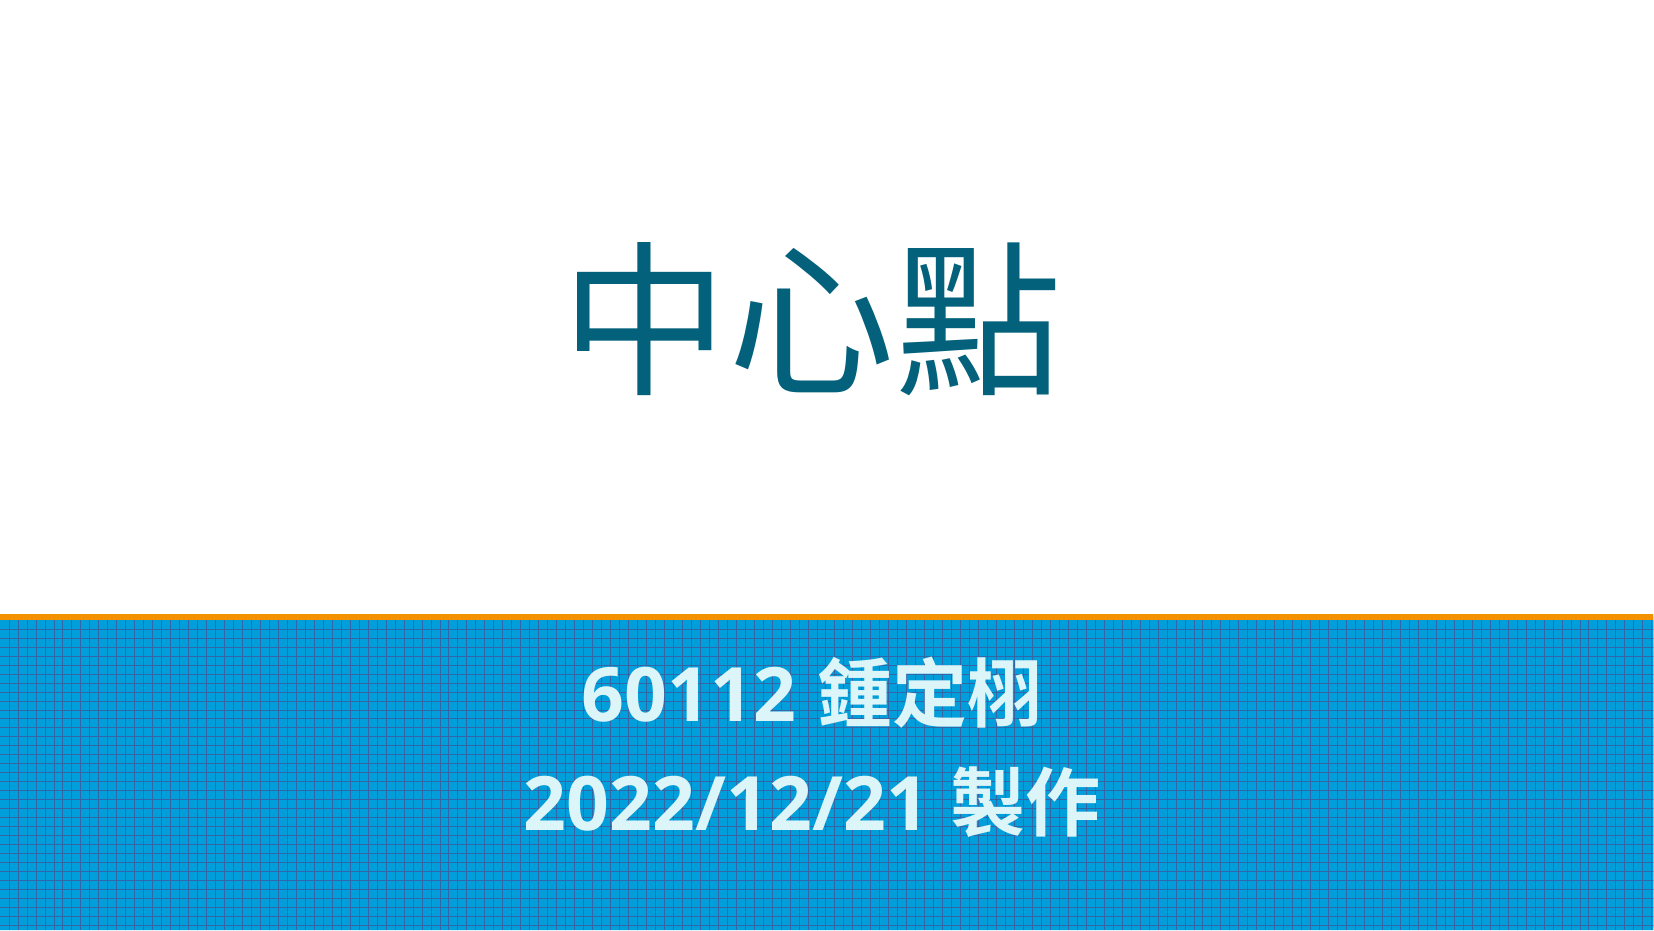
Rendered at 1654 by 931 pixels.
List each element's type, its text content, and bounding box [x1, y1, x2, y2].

title 中心點 [73, 44, 1551, 576]
subtitle 60112鍾定栩 2022/12/21製作 [73, 634, 1551, 873]
